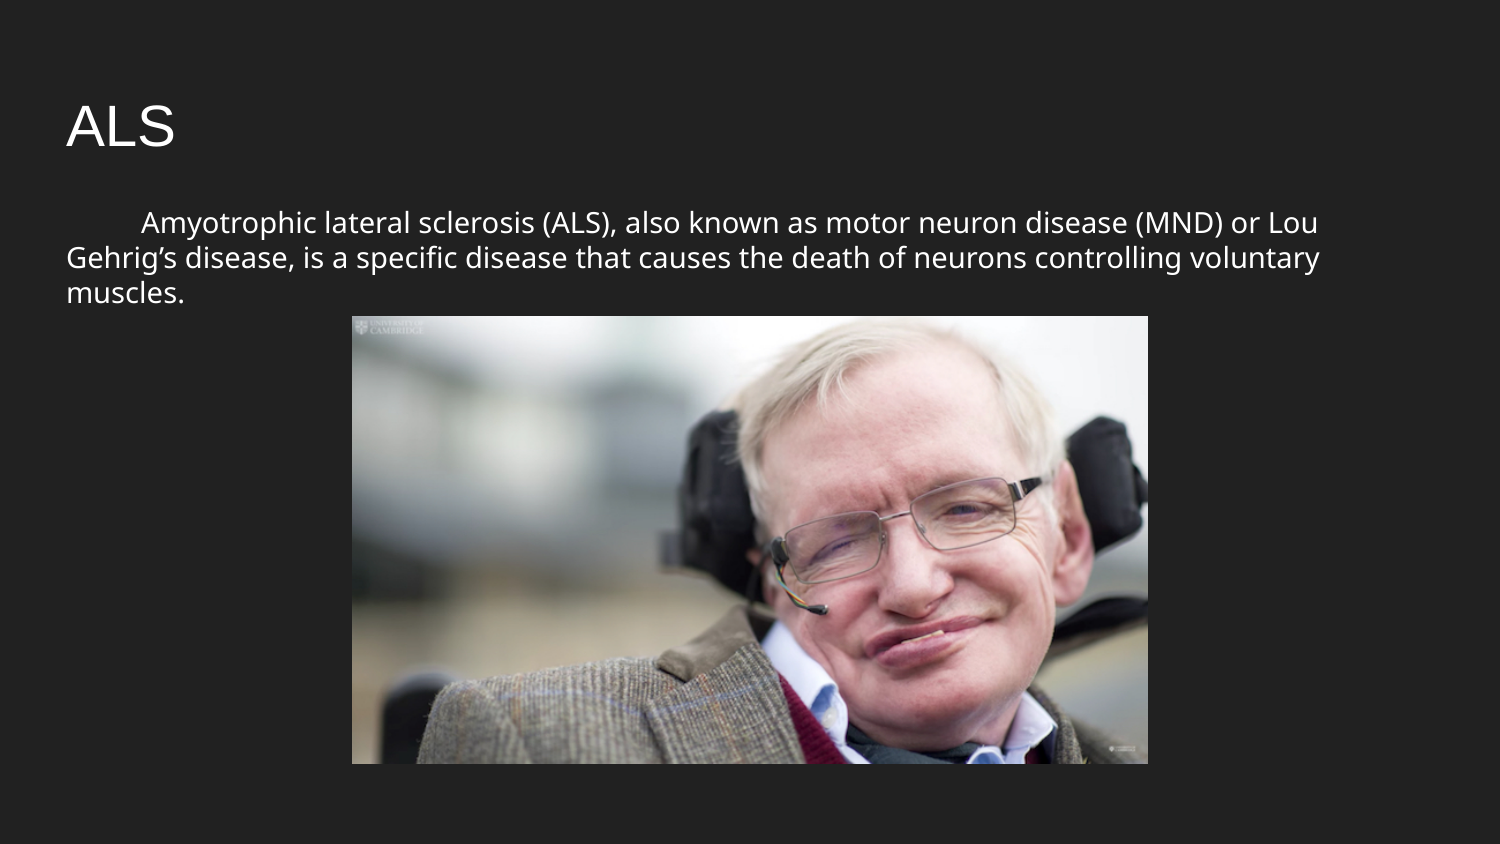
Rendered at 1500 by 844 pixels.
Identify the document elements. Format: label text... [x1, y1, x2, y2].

picture [352, 316, 1148, 764]
list Amyotrophic lateral sclerosis (ALS), also known as motor neuron disease (MND) or Lou Gehrig’s disease, is a specific disease that causes the death of neurons controlling voluntary muscles. [51, 189, 1449, 750]
title ALS [51, 72, 1449, 167]
